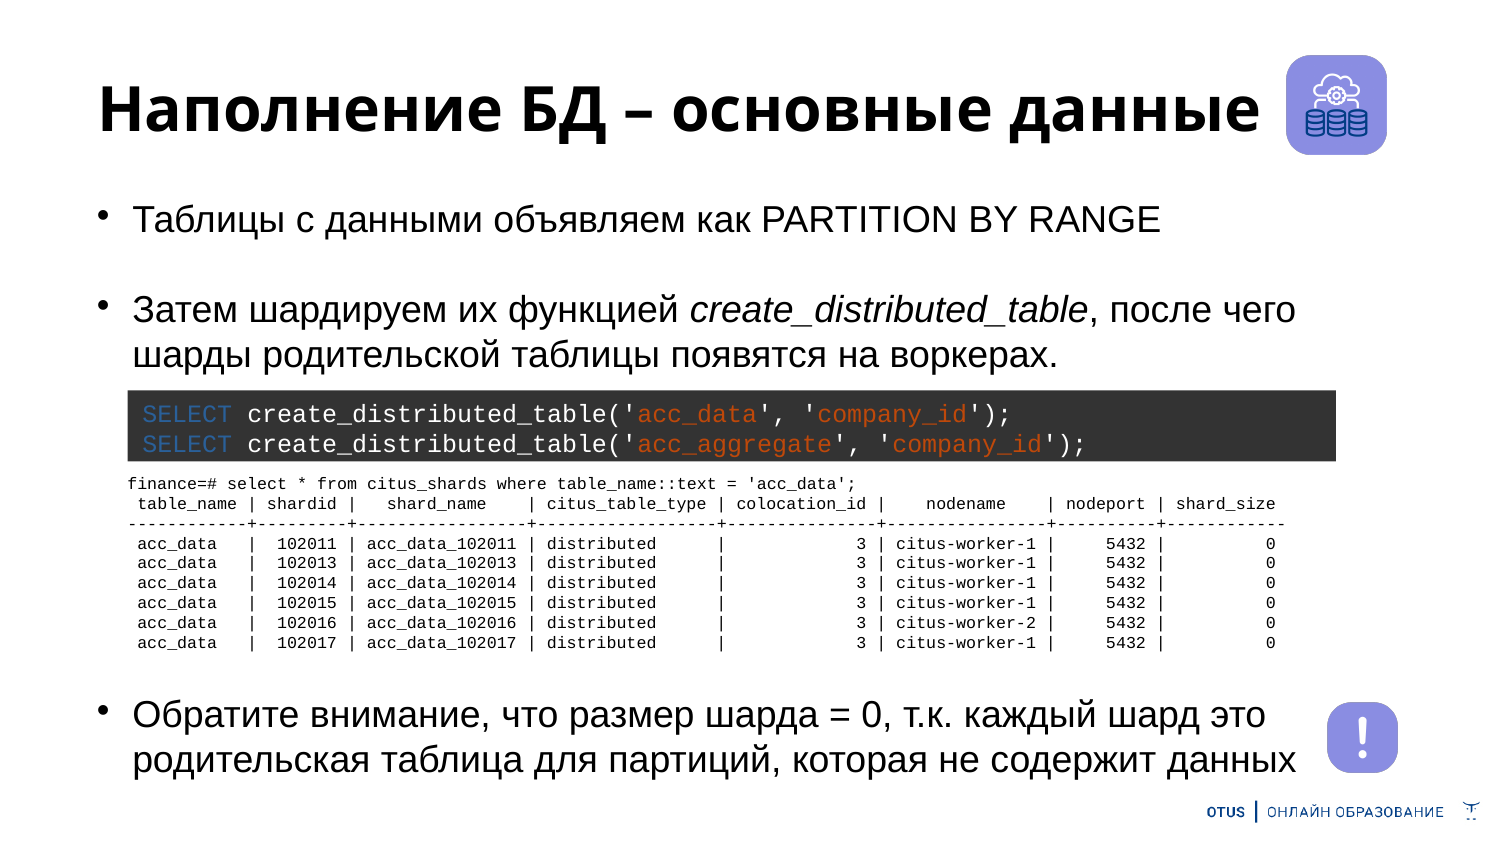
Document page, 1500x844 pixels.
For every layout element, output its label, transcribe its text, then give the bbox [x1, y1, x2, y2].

text_box SELECT create_distributed_table('acc_data', 'company_id'); SELECT create_distributed_table('acc_aggregate', 'company_id'); [127, 390, 1336, 462]
text_box finance=# select * from citus_shards where table_name::text = 'acc_data'; table_name | shardid | shard_name | citus_table_type | colocation_id | nodename | nodeport | shard_size ------------+---------+-----------------+------------------+---------------+----------------+----------+------------ acc_data | 102011 | acc_data_102011 | distributed | 3 | citus-worker-1 | 5432 | 0 acc_data | 102013 | acc_data_102013 | distributed | 3 | citus-worker-1 | 5432 | 0 acc_data | 102014 | acc_data_102014 | distributed | 3 | citus-worker-1 | 5432 | 0 acc_data | 102015 | acc_data_102015 | distributed | 3 | citus-worker-1 | 5432 | 0 acc_data | 102016 | acc_data_102016 | distributed | 3 | citus-worker-2 | 5432 | 0 acc_data | 102017 | acc_data_102017 | distributed | 3 | citus-worker-1 | 5432 | 0 [112, 465, 1463, 651]
title Наполнение БД – основные данные [82, 54, 1480, 234]
picture [0, 0, 1500, 844]
text_box Таблицы с данными объявляем как PARTITION BY RANGE Затем шардируем их функцией create_distributed_table, после чего шарды родительской таблицы появятся на воркерах. Обратите внимание, что размер шарда = 0, т.к. каждый шард это родительская таблица для партиций, которая не содержит данных [82, 187, 1432, 748]
